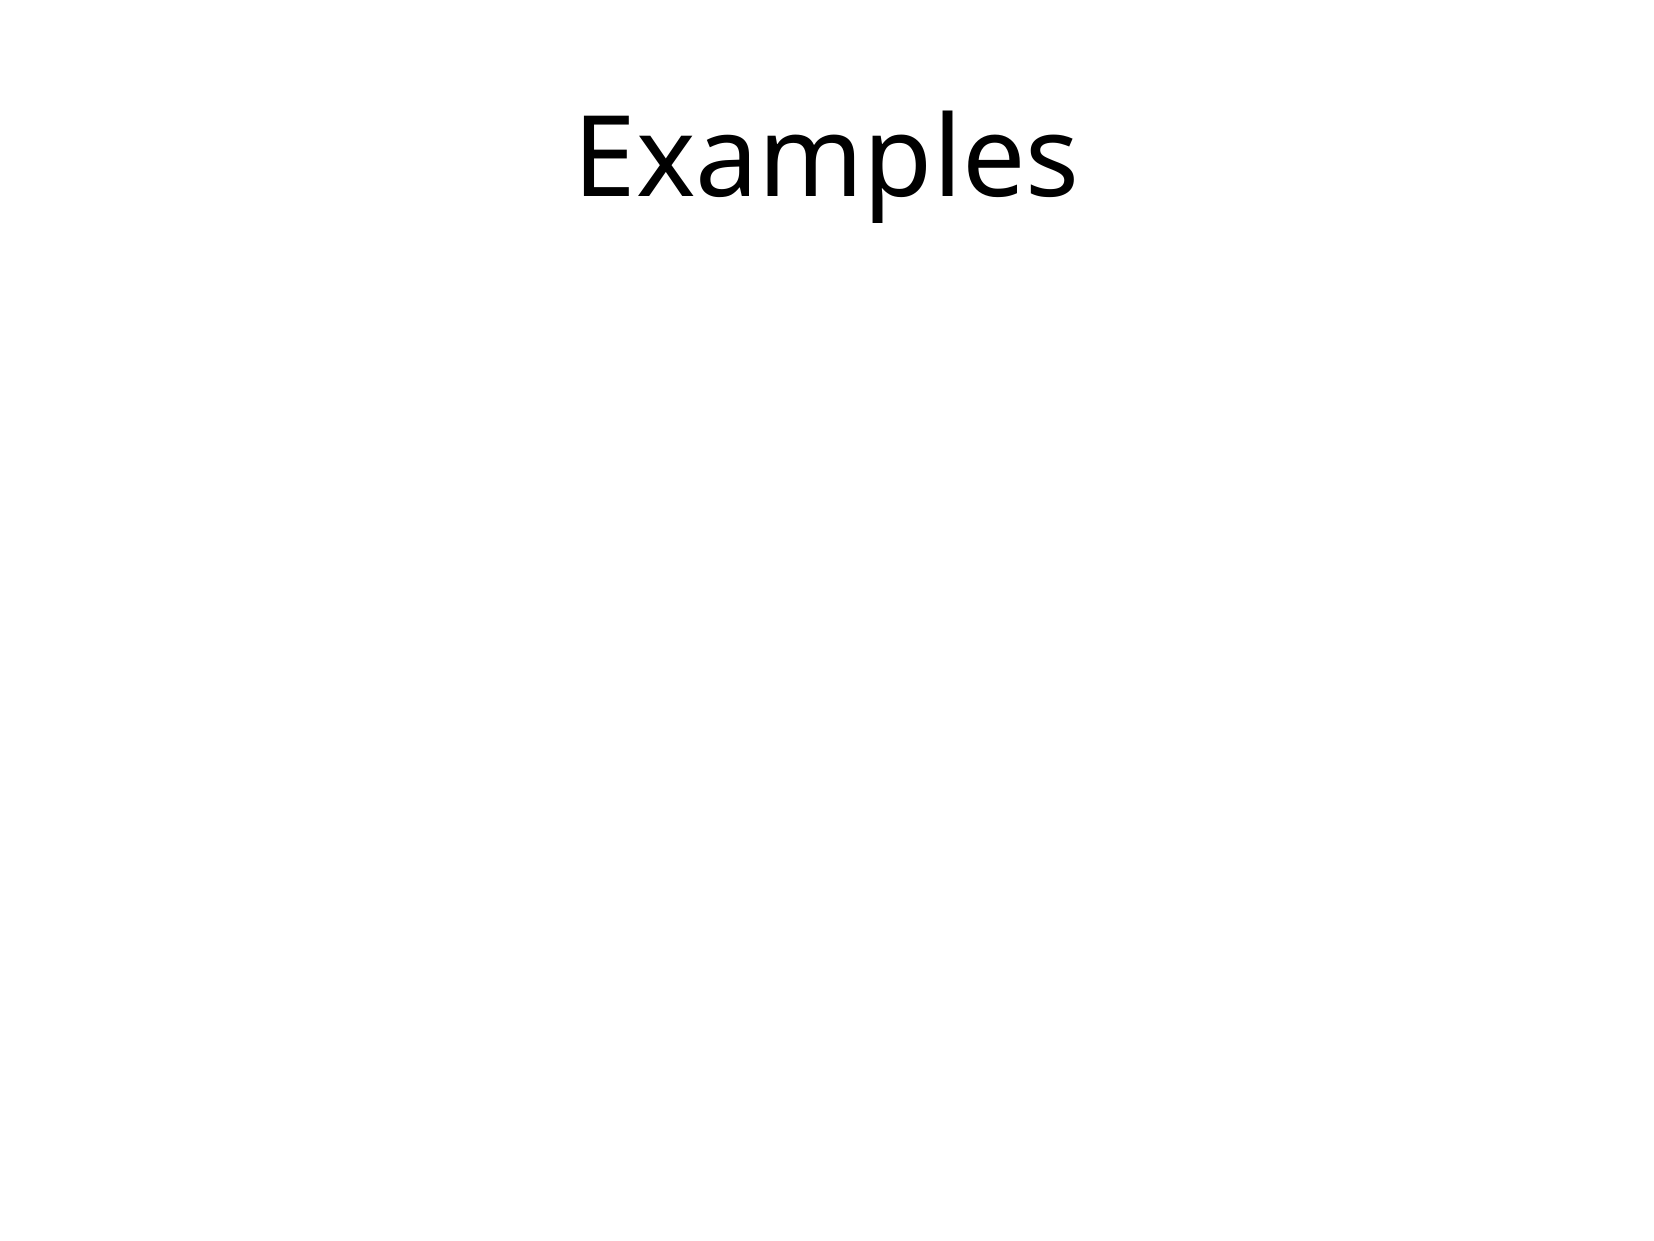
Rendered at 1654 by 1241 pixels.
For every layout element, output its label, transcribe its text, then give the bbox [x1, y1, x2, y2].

title Examples [82, 49, 1571, 257]
